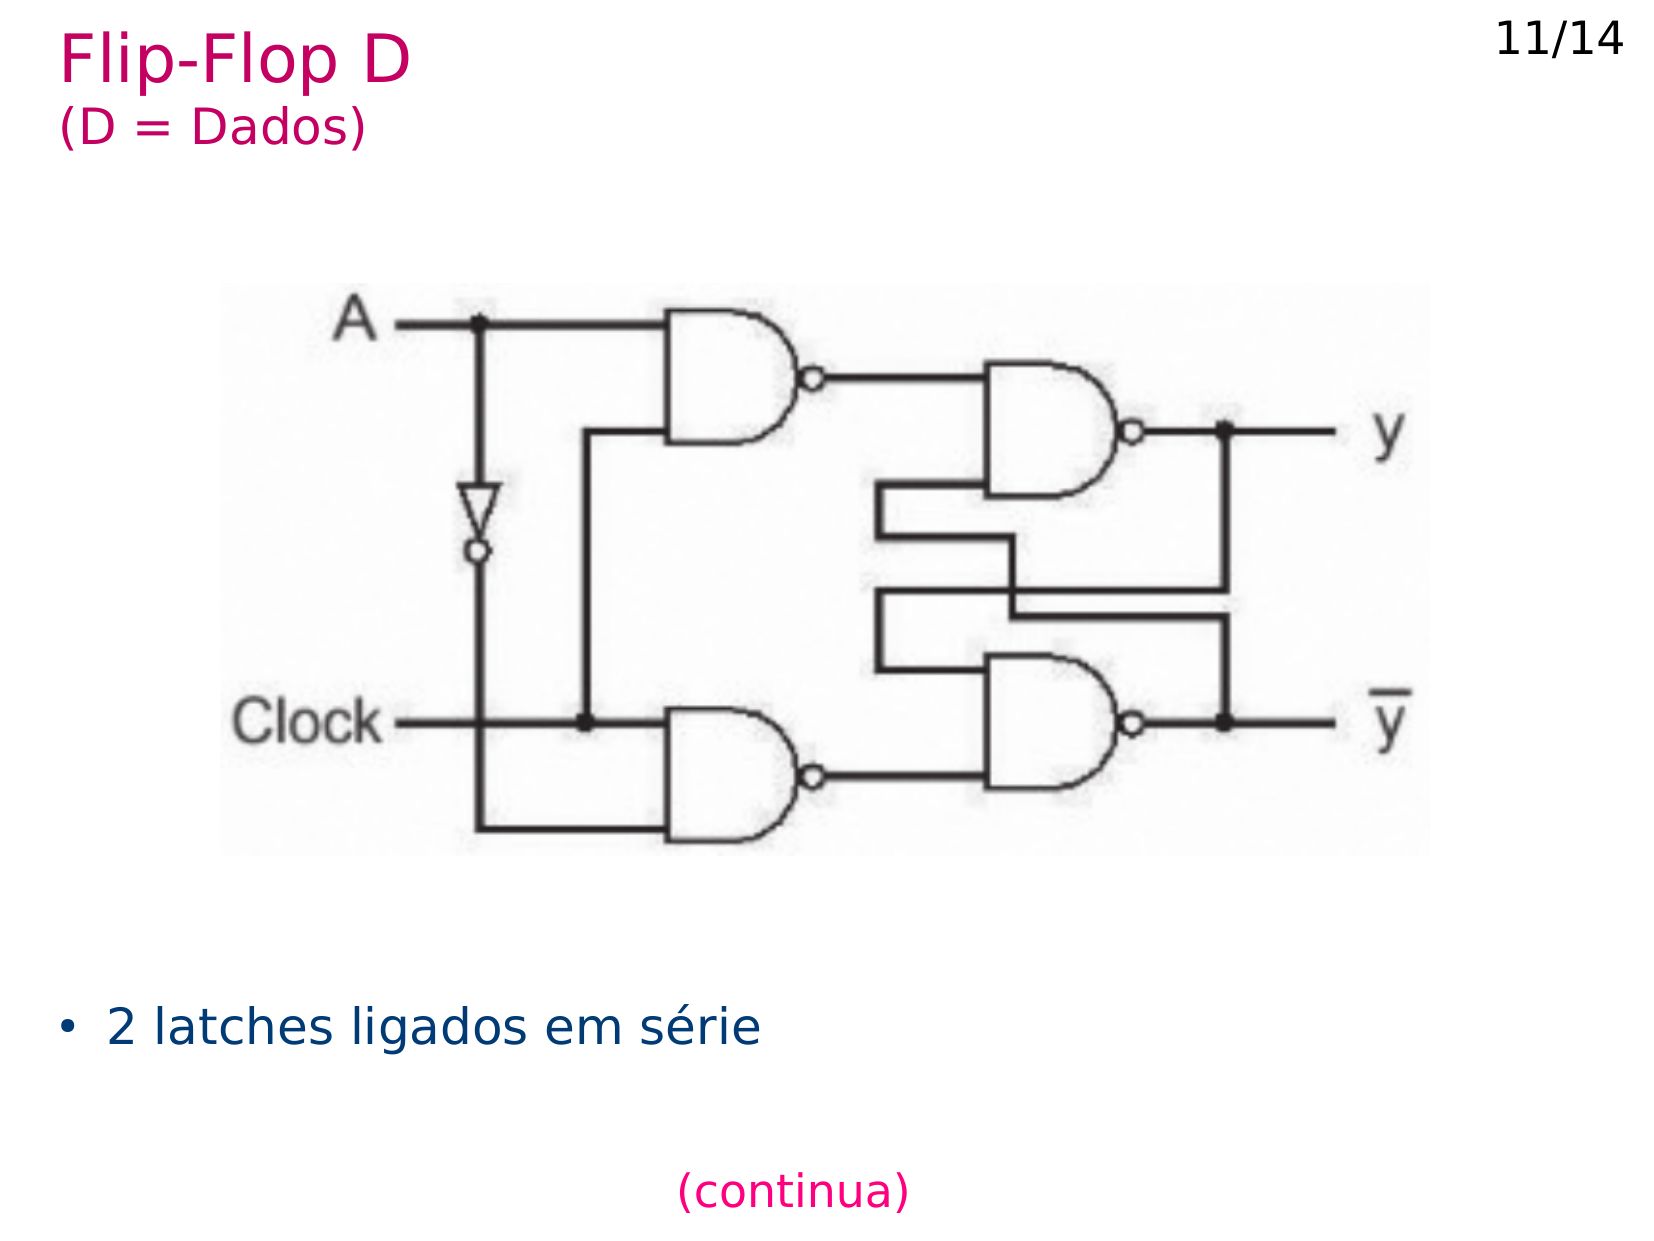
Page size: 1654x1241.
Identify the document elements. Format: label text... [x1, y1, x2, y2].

picture [206, 283, 1430, 856]
title Flip-Flop D (D = Dados) [59, 20, 1625, 157]
text_box (continua) [661, 1157, 926, 1226]
list 2 latches ligados em série [59, 968, 1625, 1211]
